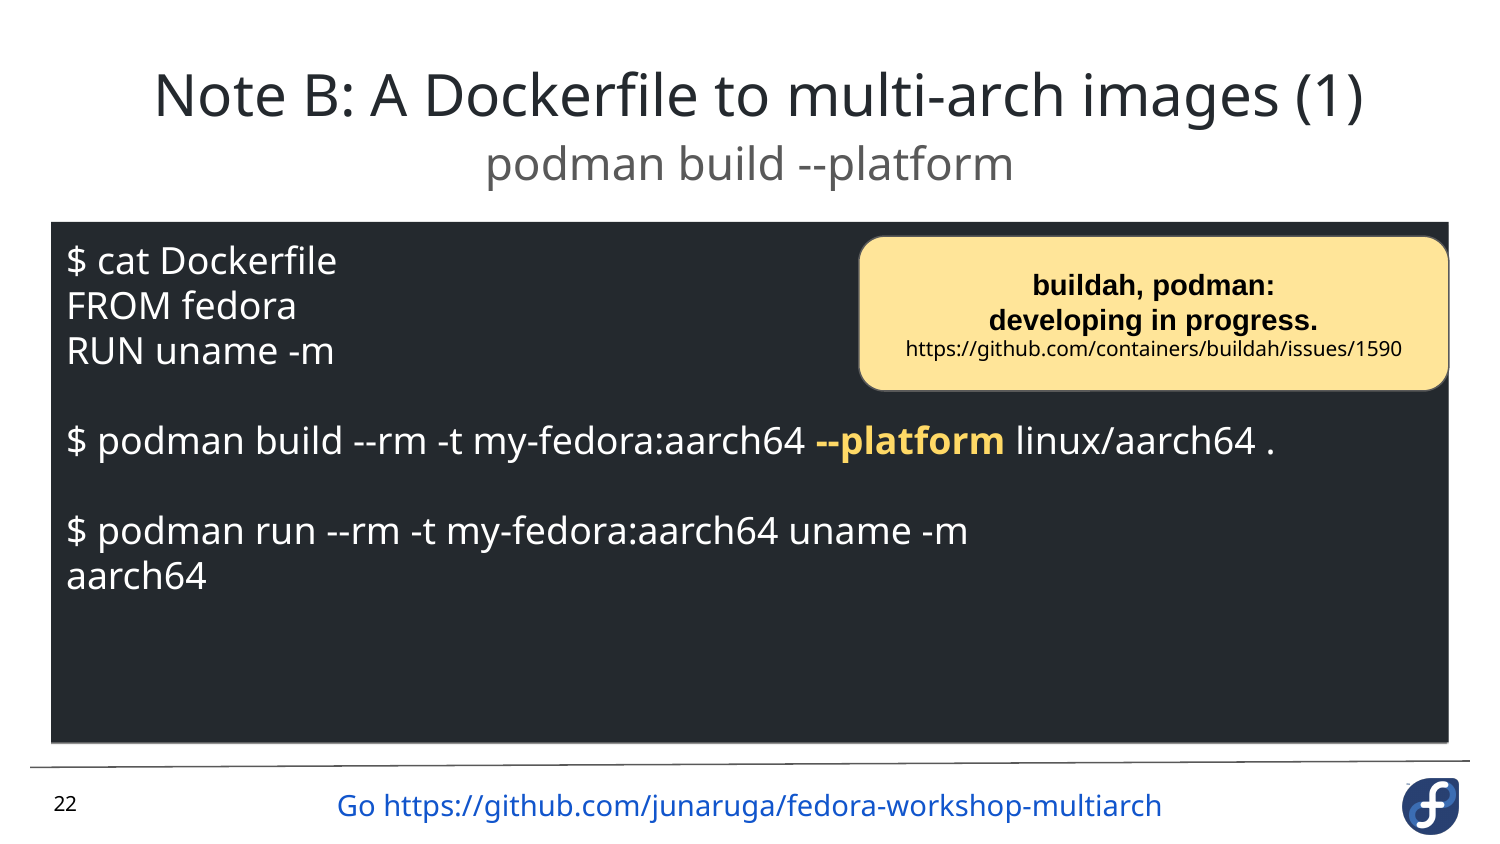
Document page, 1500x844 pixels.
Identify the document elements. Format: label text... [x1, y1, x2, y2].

text_box buildah, podman: developing in progress. https://github.com/containers/buildah/issues/1590 [858, 236, 1449, 392]
title Note B: A Dockerfile to multi-arch images (1) [30, 43, 1488, 138]
slide_number <number> [38, 772, 104, 837]
slide_number Go https://github.com/junaruga/fedora-workshop-multiarch [191, 772, 1309, 837]
title podman build --platform [51, 119, 1449, 199]
picture [1402, 778, 1459, 835]
list $ cat Dockerfile FROM fedora RUN uname -m $ podman build --rm -t my-fedora:aarch64 --platform linux/aarch64 . $ podman run --rm -t my-fedora:aarch64 uname -m aarch64 [51, 221, 1449, 743]
